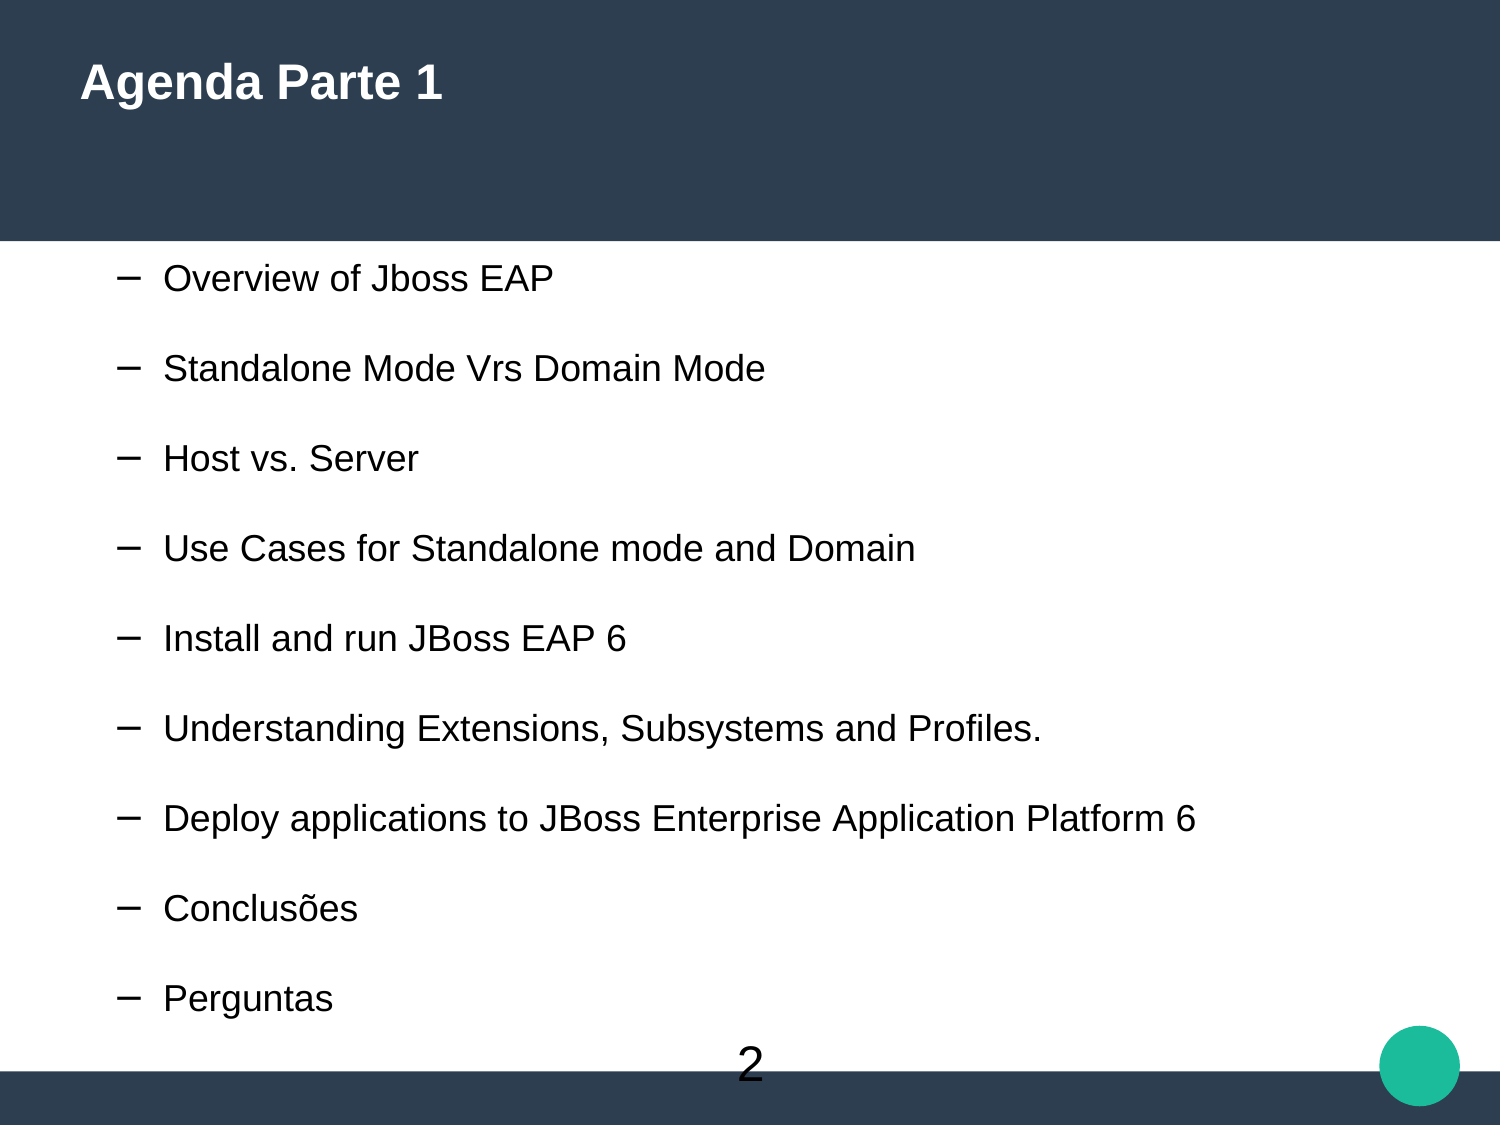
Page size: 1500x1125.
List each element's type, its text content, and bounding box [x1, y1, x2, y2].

text_box Overview of Jboss EAP Standalone Mode Vrs Domain Mode Host vs. Server Use Cases for Standalone mode and Domain Install and run JBoss EAP 6 Understanding Extensions, Subsystems and Profiles. Deploy applications to JBoss Enterprise Application Platform 6 Conclusões Perguntas [23, 200, 1406, 1087]
text_box <number> [575, 1023, 926, 1102]
text_box Agenda Parte 1 [64, 41, 585, 118]
